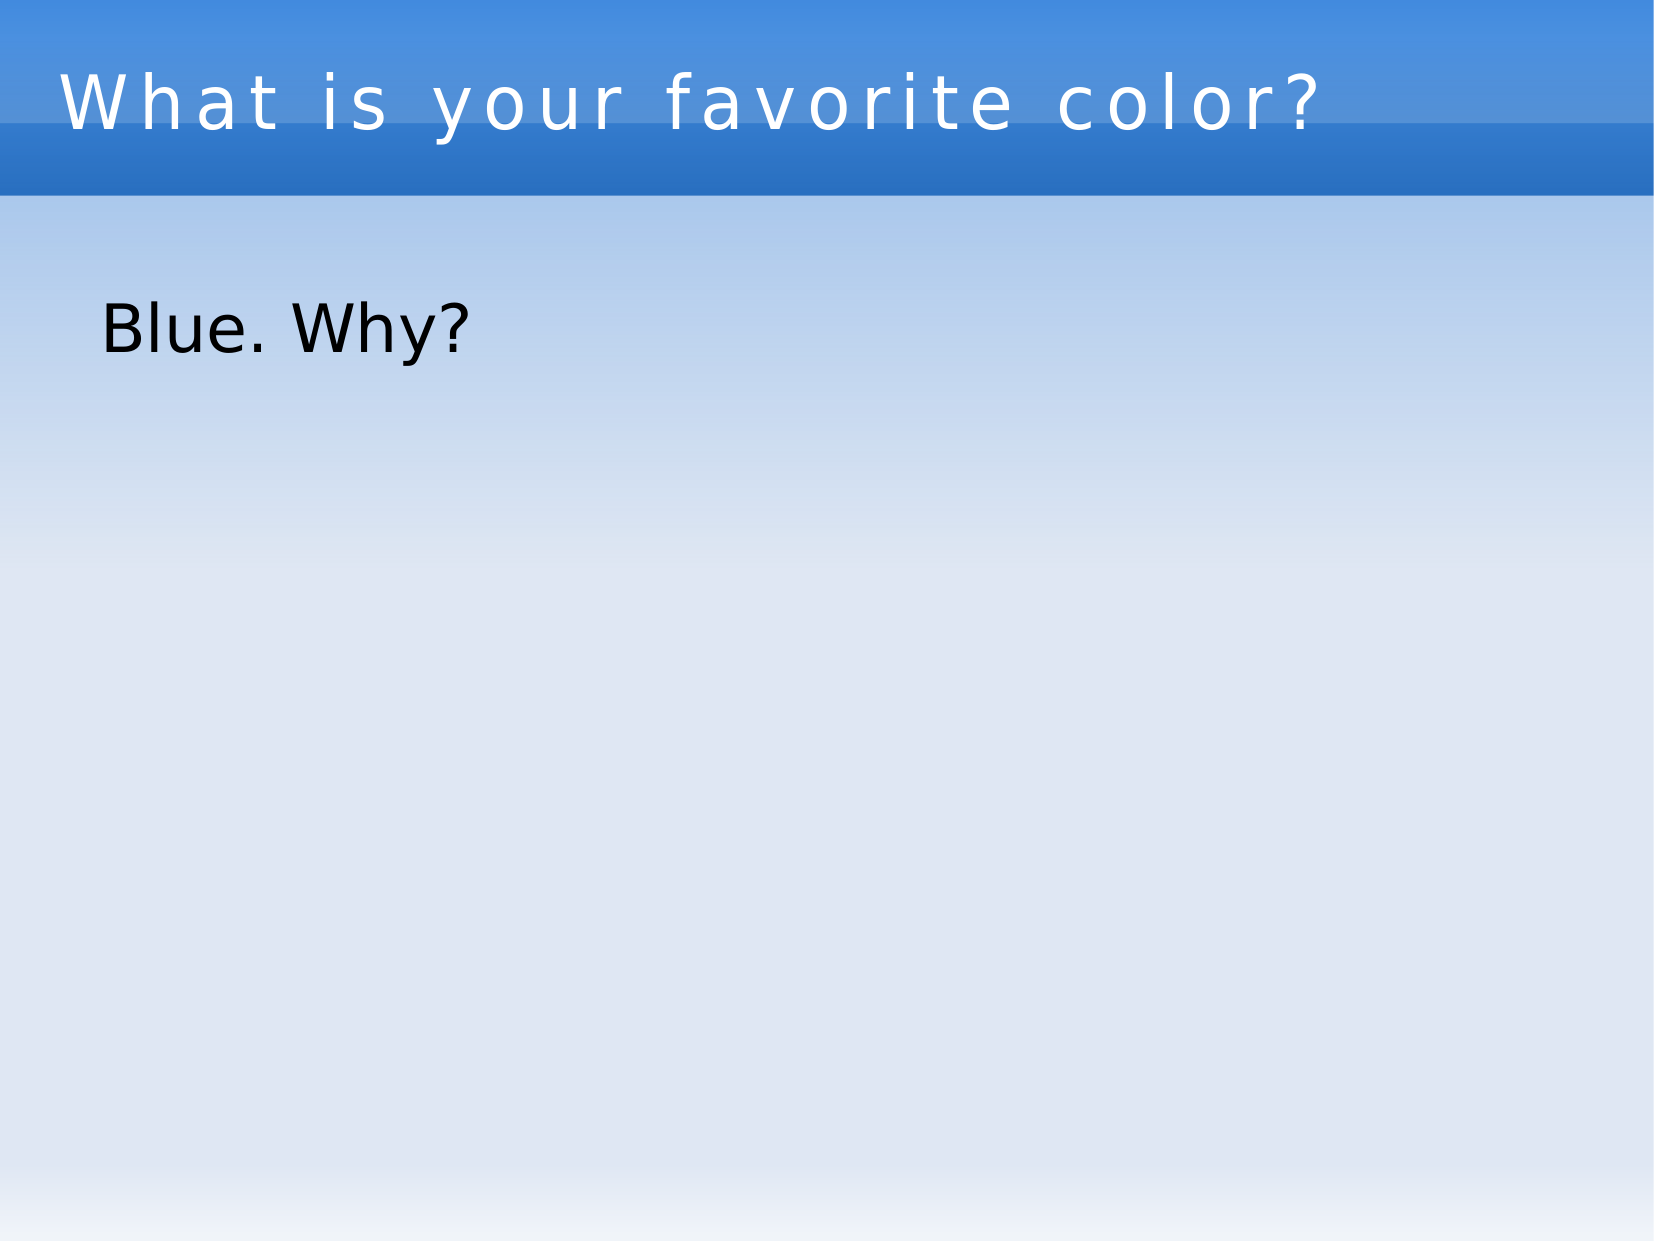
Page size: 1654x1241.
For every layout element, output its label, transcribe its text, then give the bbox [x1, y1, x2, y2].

picture [0, 0, 1654, 1241]
list Blue. Why? [82, 290, 1571, 1109]
title What is your favorite color? [59, 29, 1625, 178]
